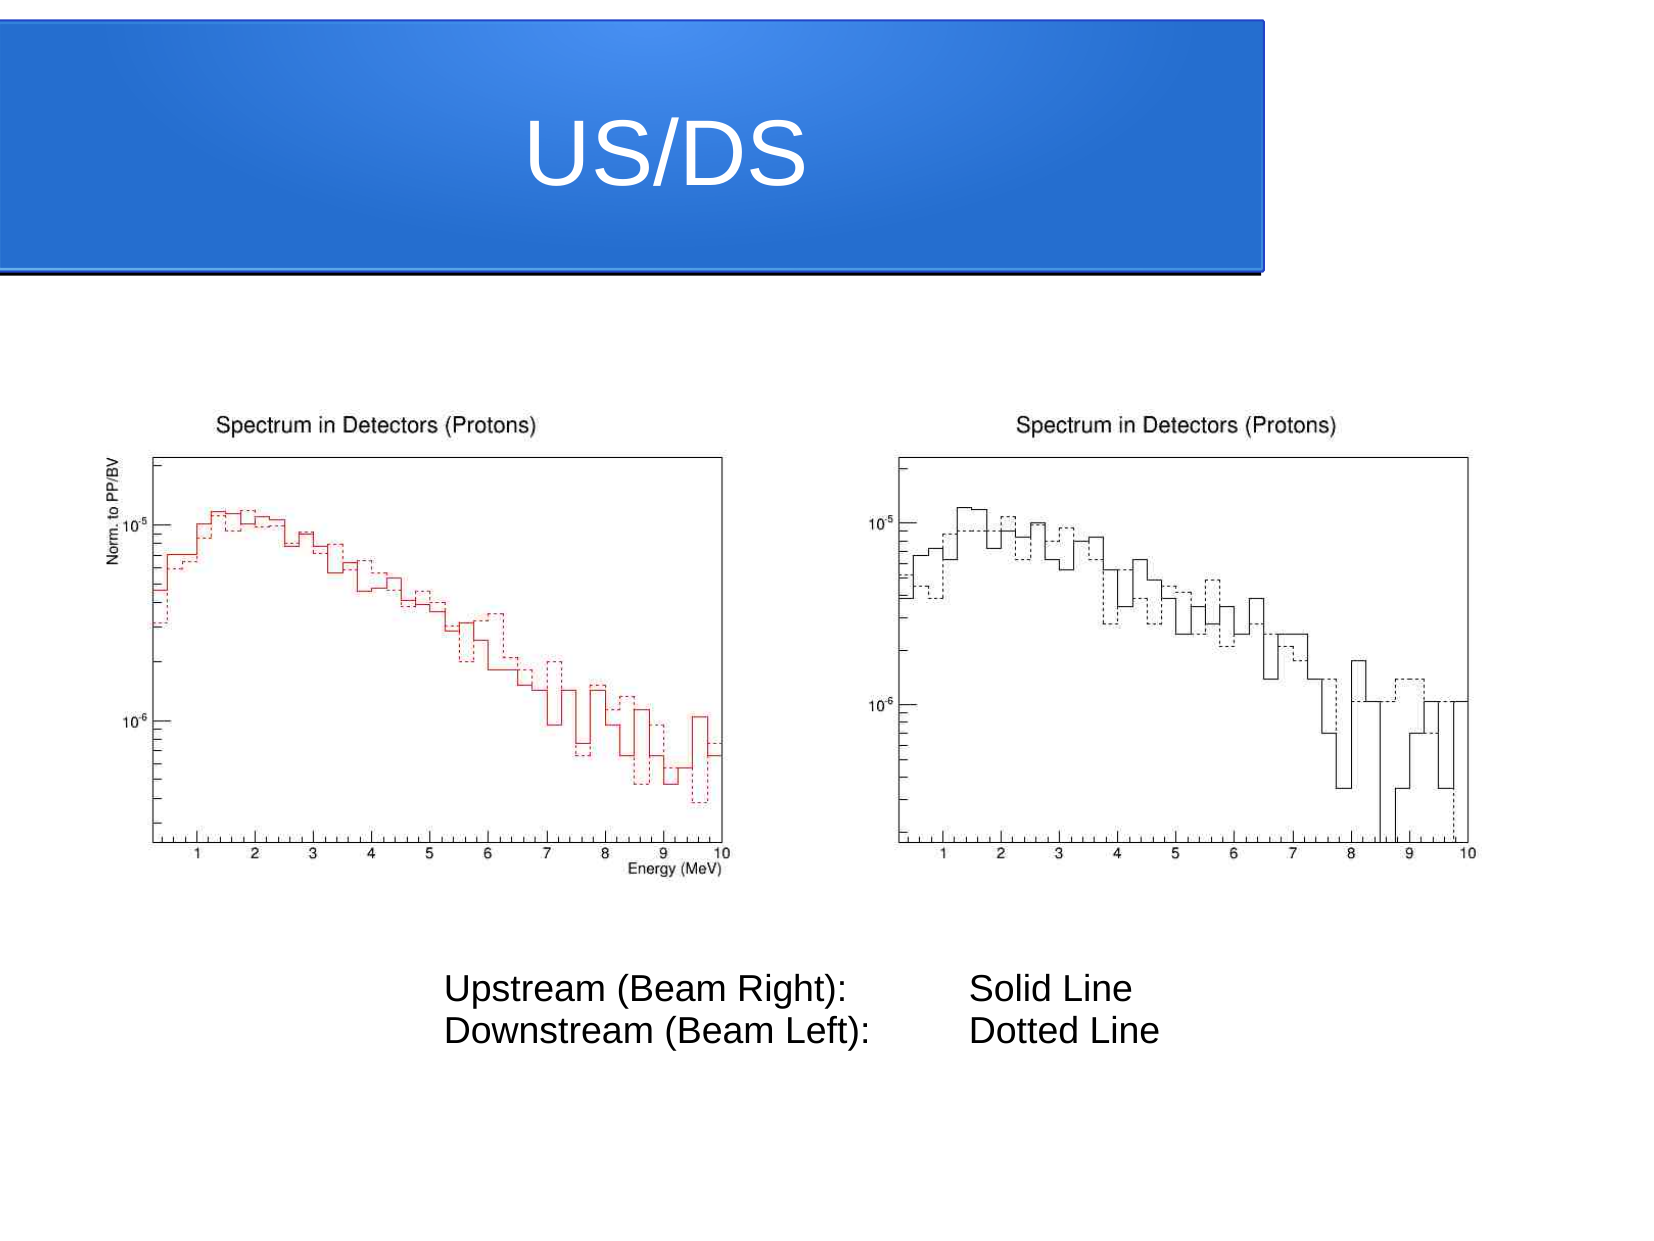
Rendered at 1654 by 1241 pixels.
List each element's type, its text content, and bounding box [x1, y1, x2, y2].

picture [828, 409, 1539, 891]
picture [82, 409, 793, 891]
text_box Upstream (Beam Right): Solid Line Downstream (Beam Left): Dotted Line [429, 960, 1225, 1059]
title US/DS [82, 49, 1250, 257]
